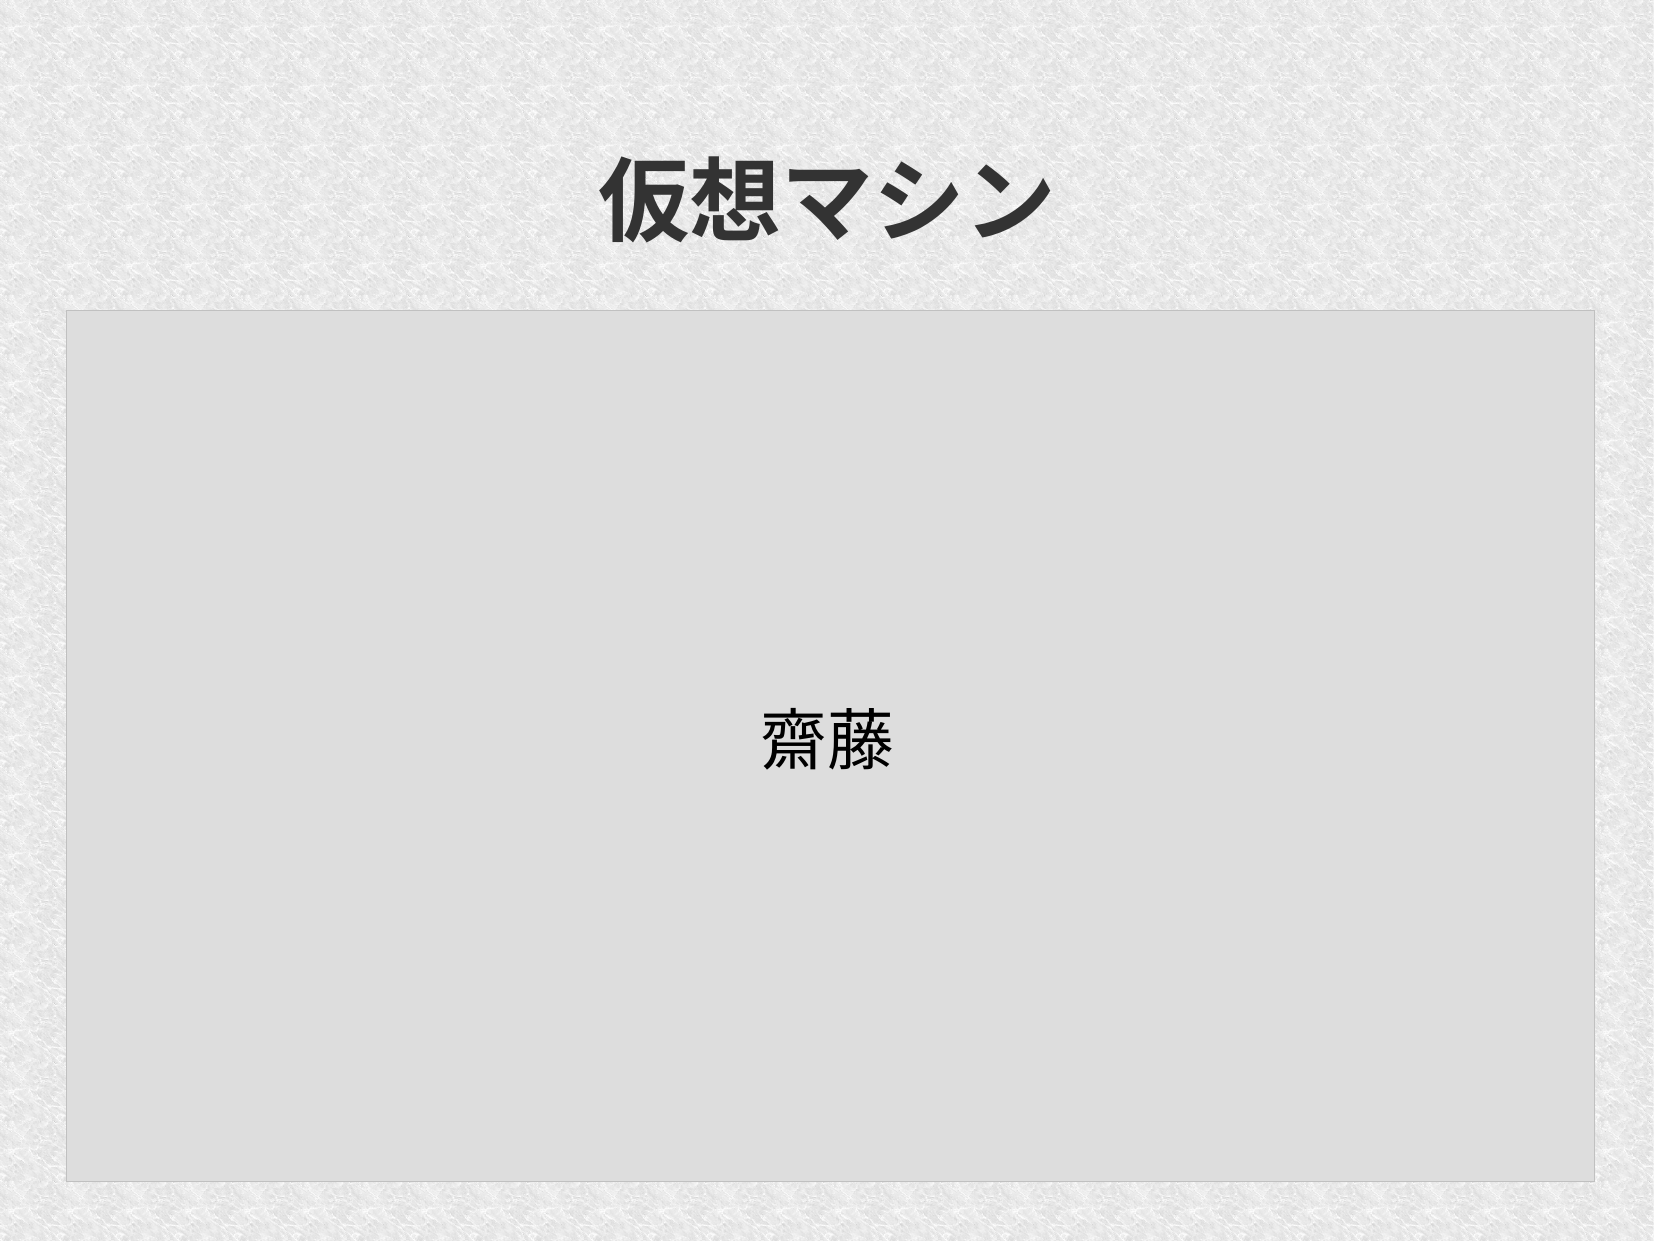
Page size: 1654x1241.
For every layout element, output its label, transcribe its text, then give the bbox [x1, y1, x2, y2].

subtitle 齋藤 [121, 344, 1534, 1127]
picture [0, 0, 1654, 1241]
title 仮想マシン [121, 91, 1534, 299]
